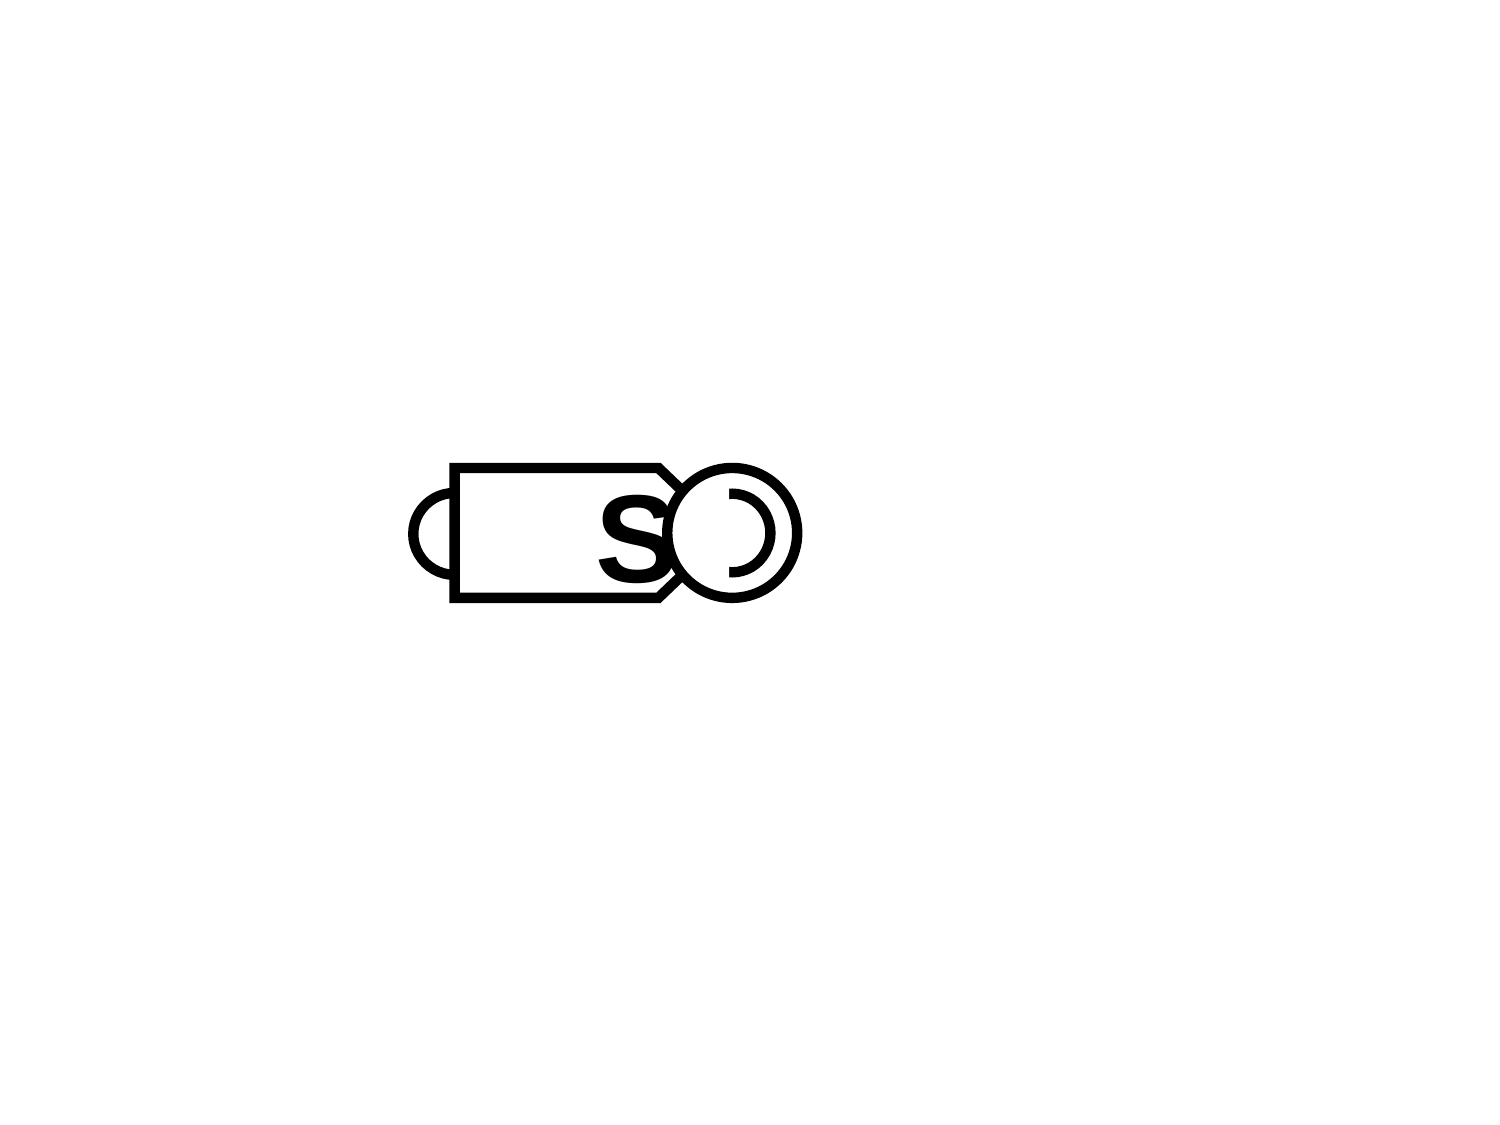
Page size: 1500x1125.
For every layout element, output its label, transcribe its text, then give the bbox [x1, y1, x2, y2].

text_box [413, 492, 454, 575]
text_box S [454, 467, 682, 598]
text_box [667, 467, 798, 598]
text_box S [620, 507, 669, 540]
